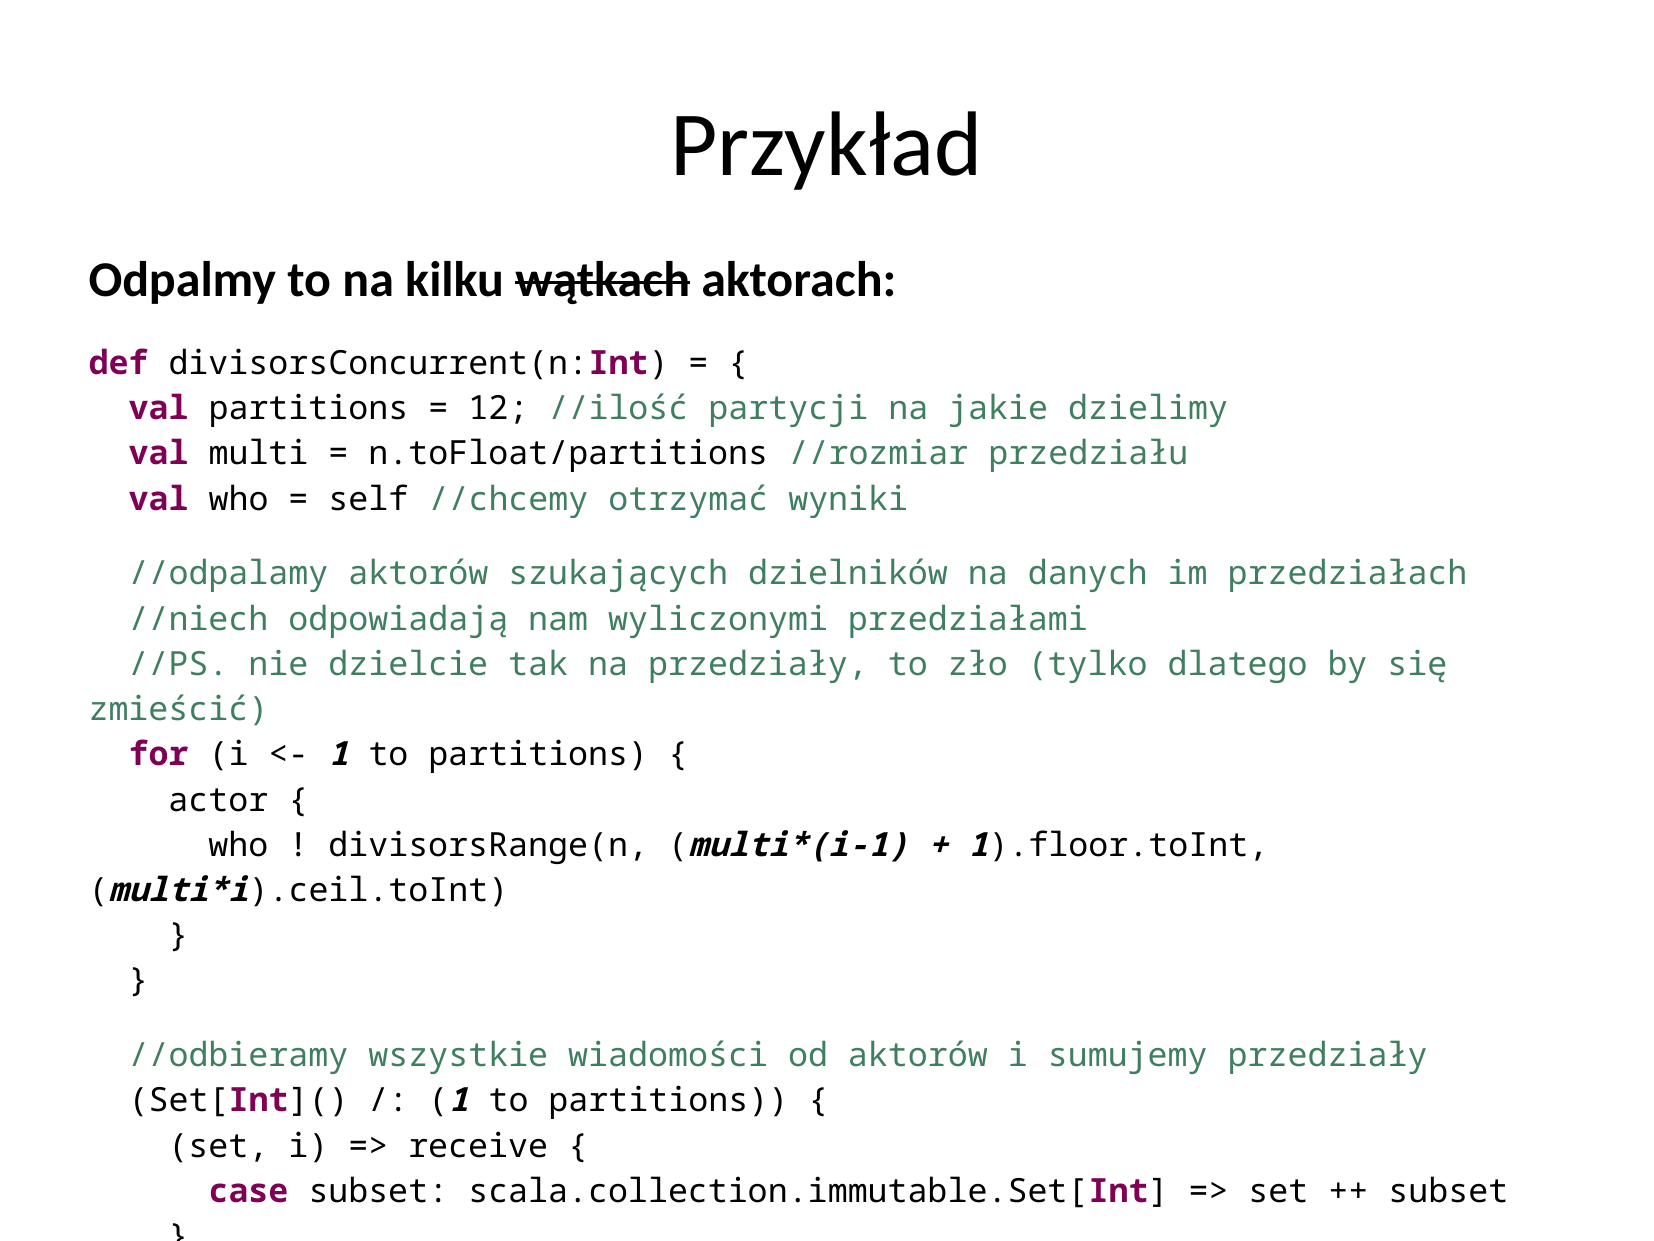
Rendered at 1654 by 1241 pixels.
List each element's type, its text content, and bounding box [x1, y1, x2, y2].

list Odpalmy to na kilku wątkach aktorach: def divisorsConcurrent(n:Int) = { val partitions = 12; //ilość partycji na jakie dzielimy val multi = n.toFloat/partitions //rozmiar przedziału val who = self //chcemy otrzymać wyniki //odpalamy aktorów szukających dzielników na danych im przedziałach //niech odpowiadają nam wyliczonymi przedziałami //PS. nie dzielcie tak na przedziały, to zło (tylko dlatego by się zmieścić) for (i <- 1 to partitions) { actor { who ! divisorsRange(n, (multi*(i-1) + 1).floor.toInt, (multi*i).ceil.toInt) } } //odbieramy wszystkie wiadomości od aktorów i sumujemy przedziały (Set[Int]() /: (1 to partitions)) { (set, i) => receive { case subset: scala.collection.immutable.Set[Int] => set ++ subset } } } [88, 259, 1577, 1146]
title Przykład [82, 56, 1571, 250]
